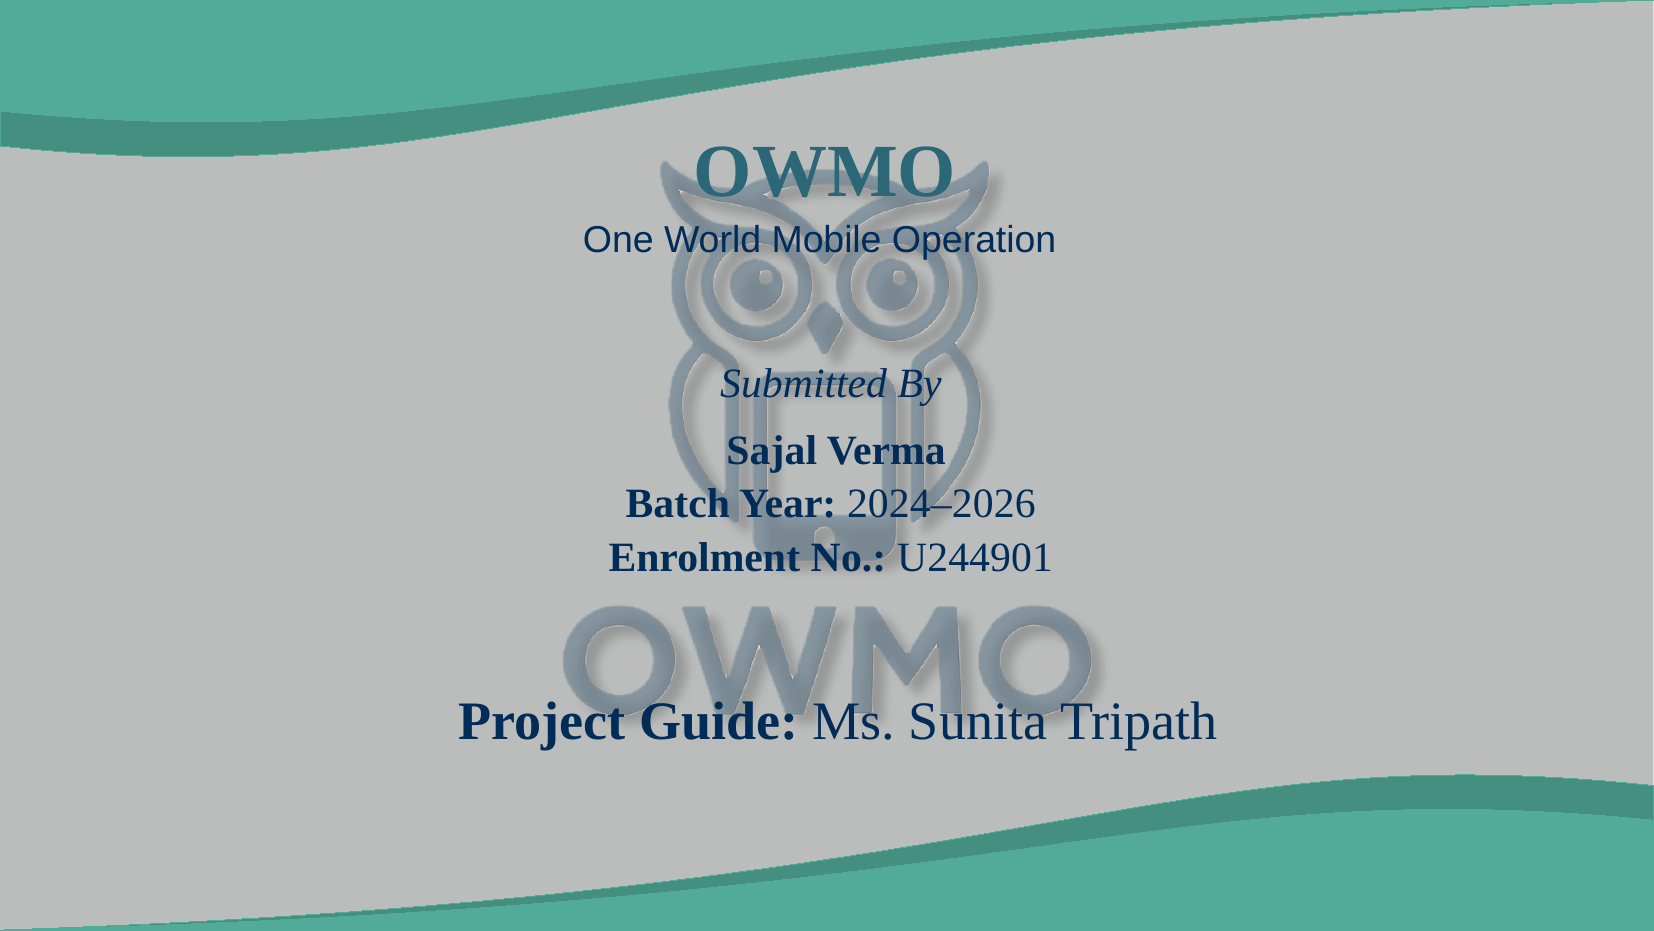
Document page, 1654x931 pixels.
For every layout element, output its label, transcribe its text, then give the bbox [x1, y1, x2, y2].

text_box Submitted By Sajal Verma Batch Year: 2024–2026 Enrolment No.: U244901 [476, 352, 1186, 588]
text_box [0, 774, 1654, 931]
text_box [0, 0, 1654, 157]
text_box OWMO One World Mobile Operation [199, 121, 1451, 277]
picture [550, 277, 1109, 352]
text_box Project Guide: Ms. Sunita Tripath [381, 679, 1309, 763]
picture [550, 588, 1109, 679]
